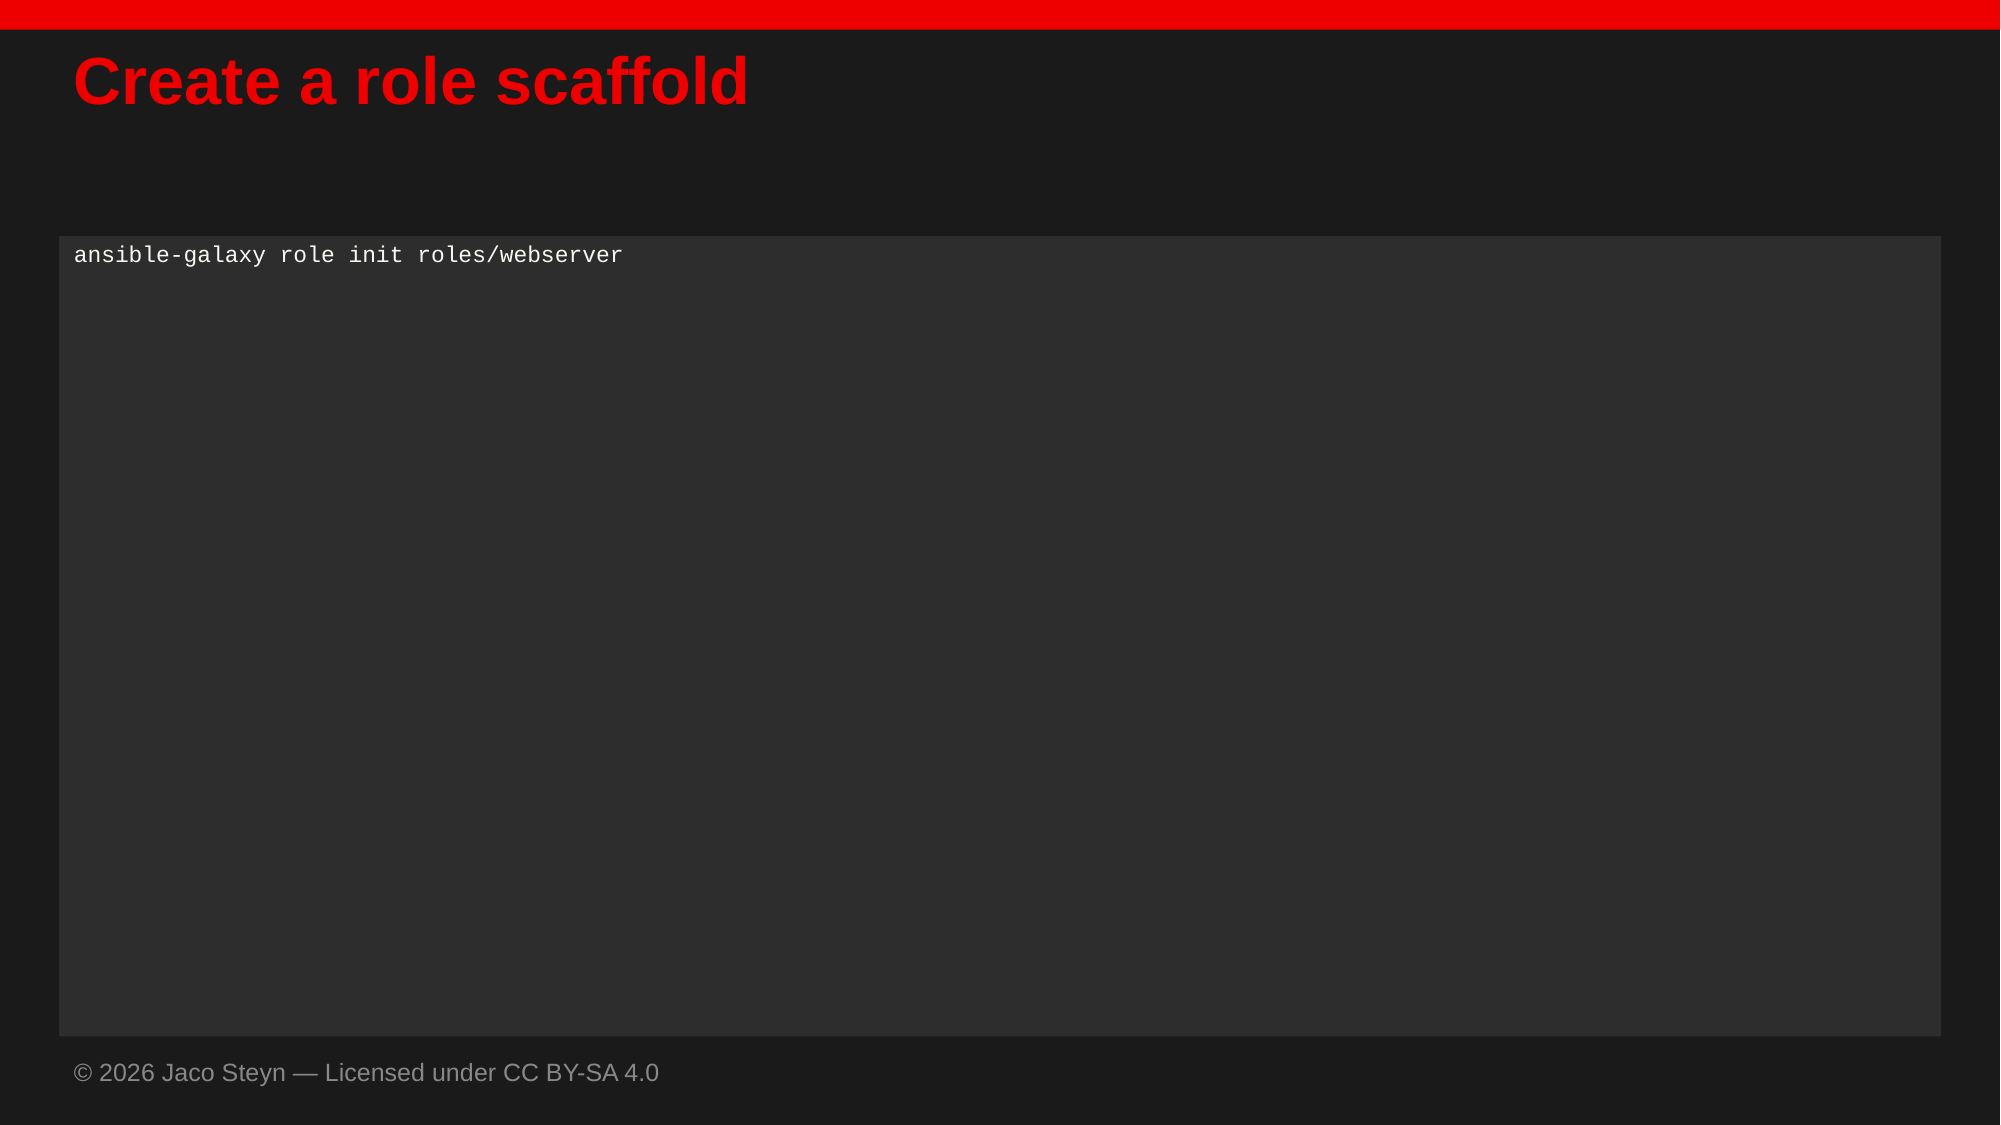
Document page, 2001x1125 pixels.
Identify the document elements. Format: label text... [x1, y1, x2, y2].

text_box Create a role scaffold [59, 36, 1942, 208]
text_box ansible-galaxy role init roles/webserver [59, 236, 1942, 1037]
text_box [0, 0, 2001, 30]
text_box © 2026 Jaco Steyn — Licensed under CC BY-SA 4.0 [59, 1051, 1942, 1093]
